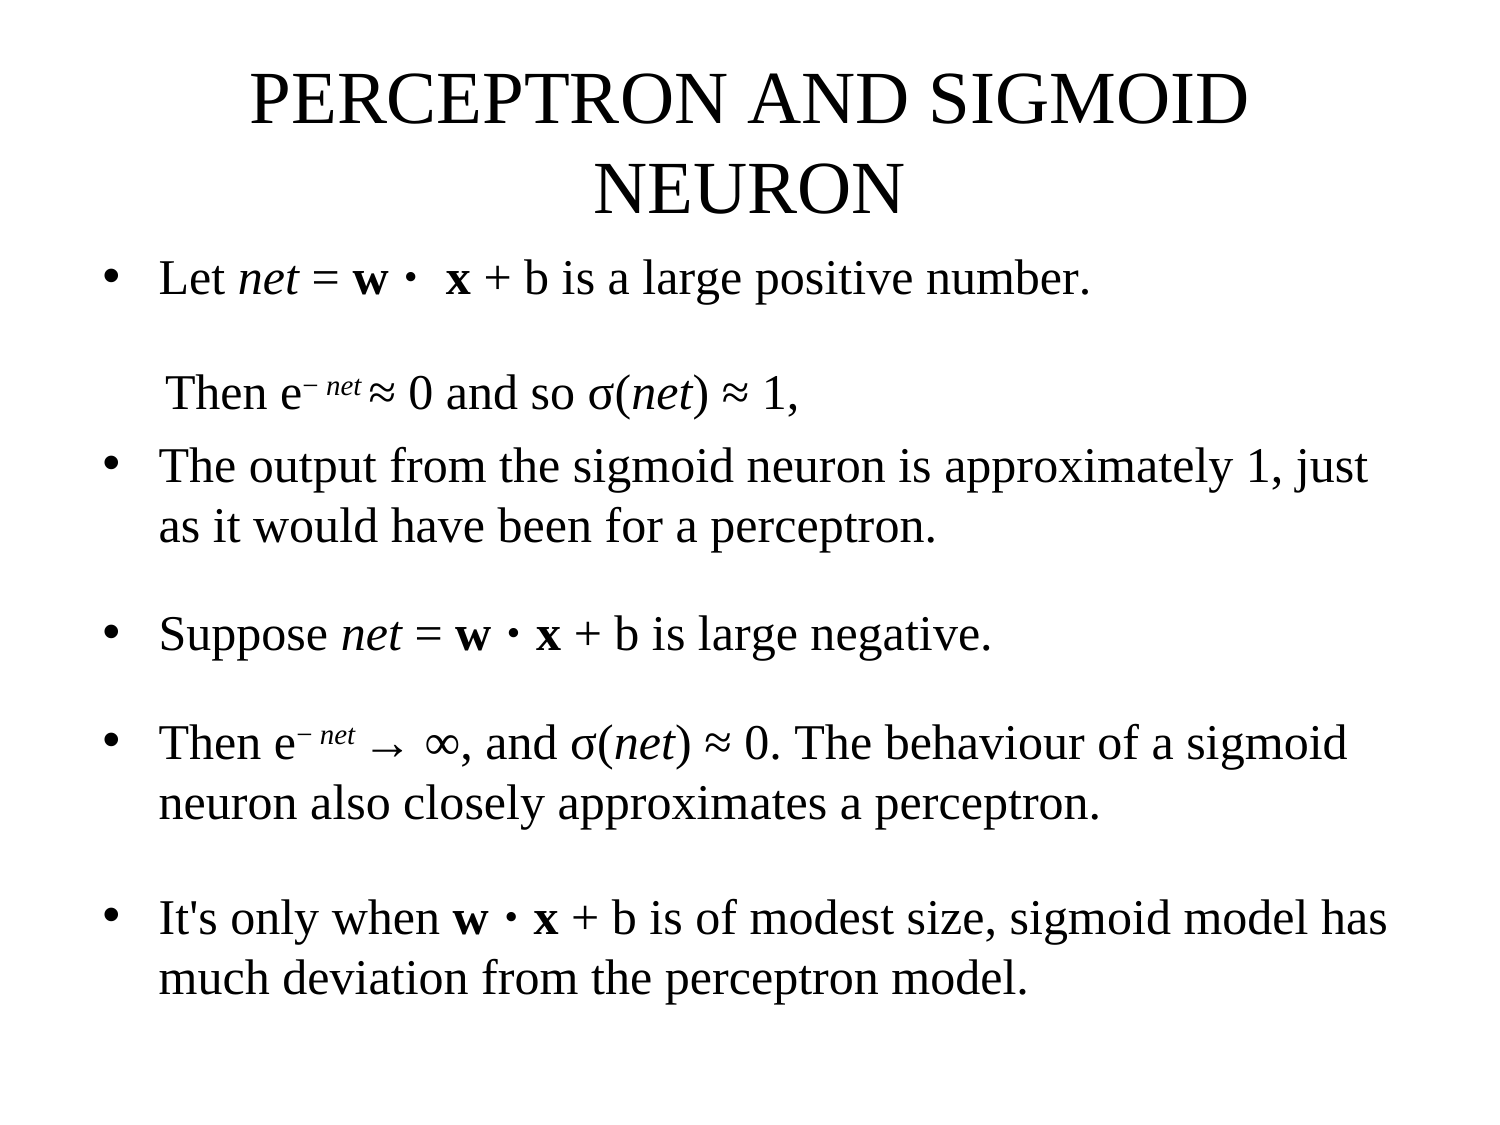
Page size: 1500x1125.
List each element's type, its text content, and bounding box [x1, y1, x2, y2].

list Let net = w ⋅ x + b is a large positive number. Then e− net ≈ 0 and so σ(net) ≈ 1, The output from the sigmoid neuron is approximately 1, just as it would have been for a perceptron. Suppose net = w ⋅ x + b is large negative. Then e− net → ∞, and σ(net) ≈ 0. The behaviour of a sigmoid neuron also closely approximates a perceptron. It's only when w ⋅ x + b is of modest size, sigmoid model has much deviation from the perceptron model. [87, 237, 1438, 1055]
title PERCEPTRON AND SIGMOID NEURON [75, 45, 1426, 233]
